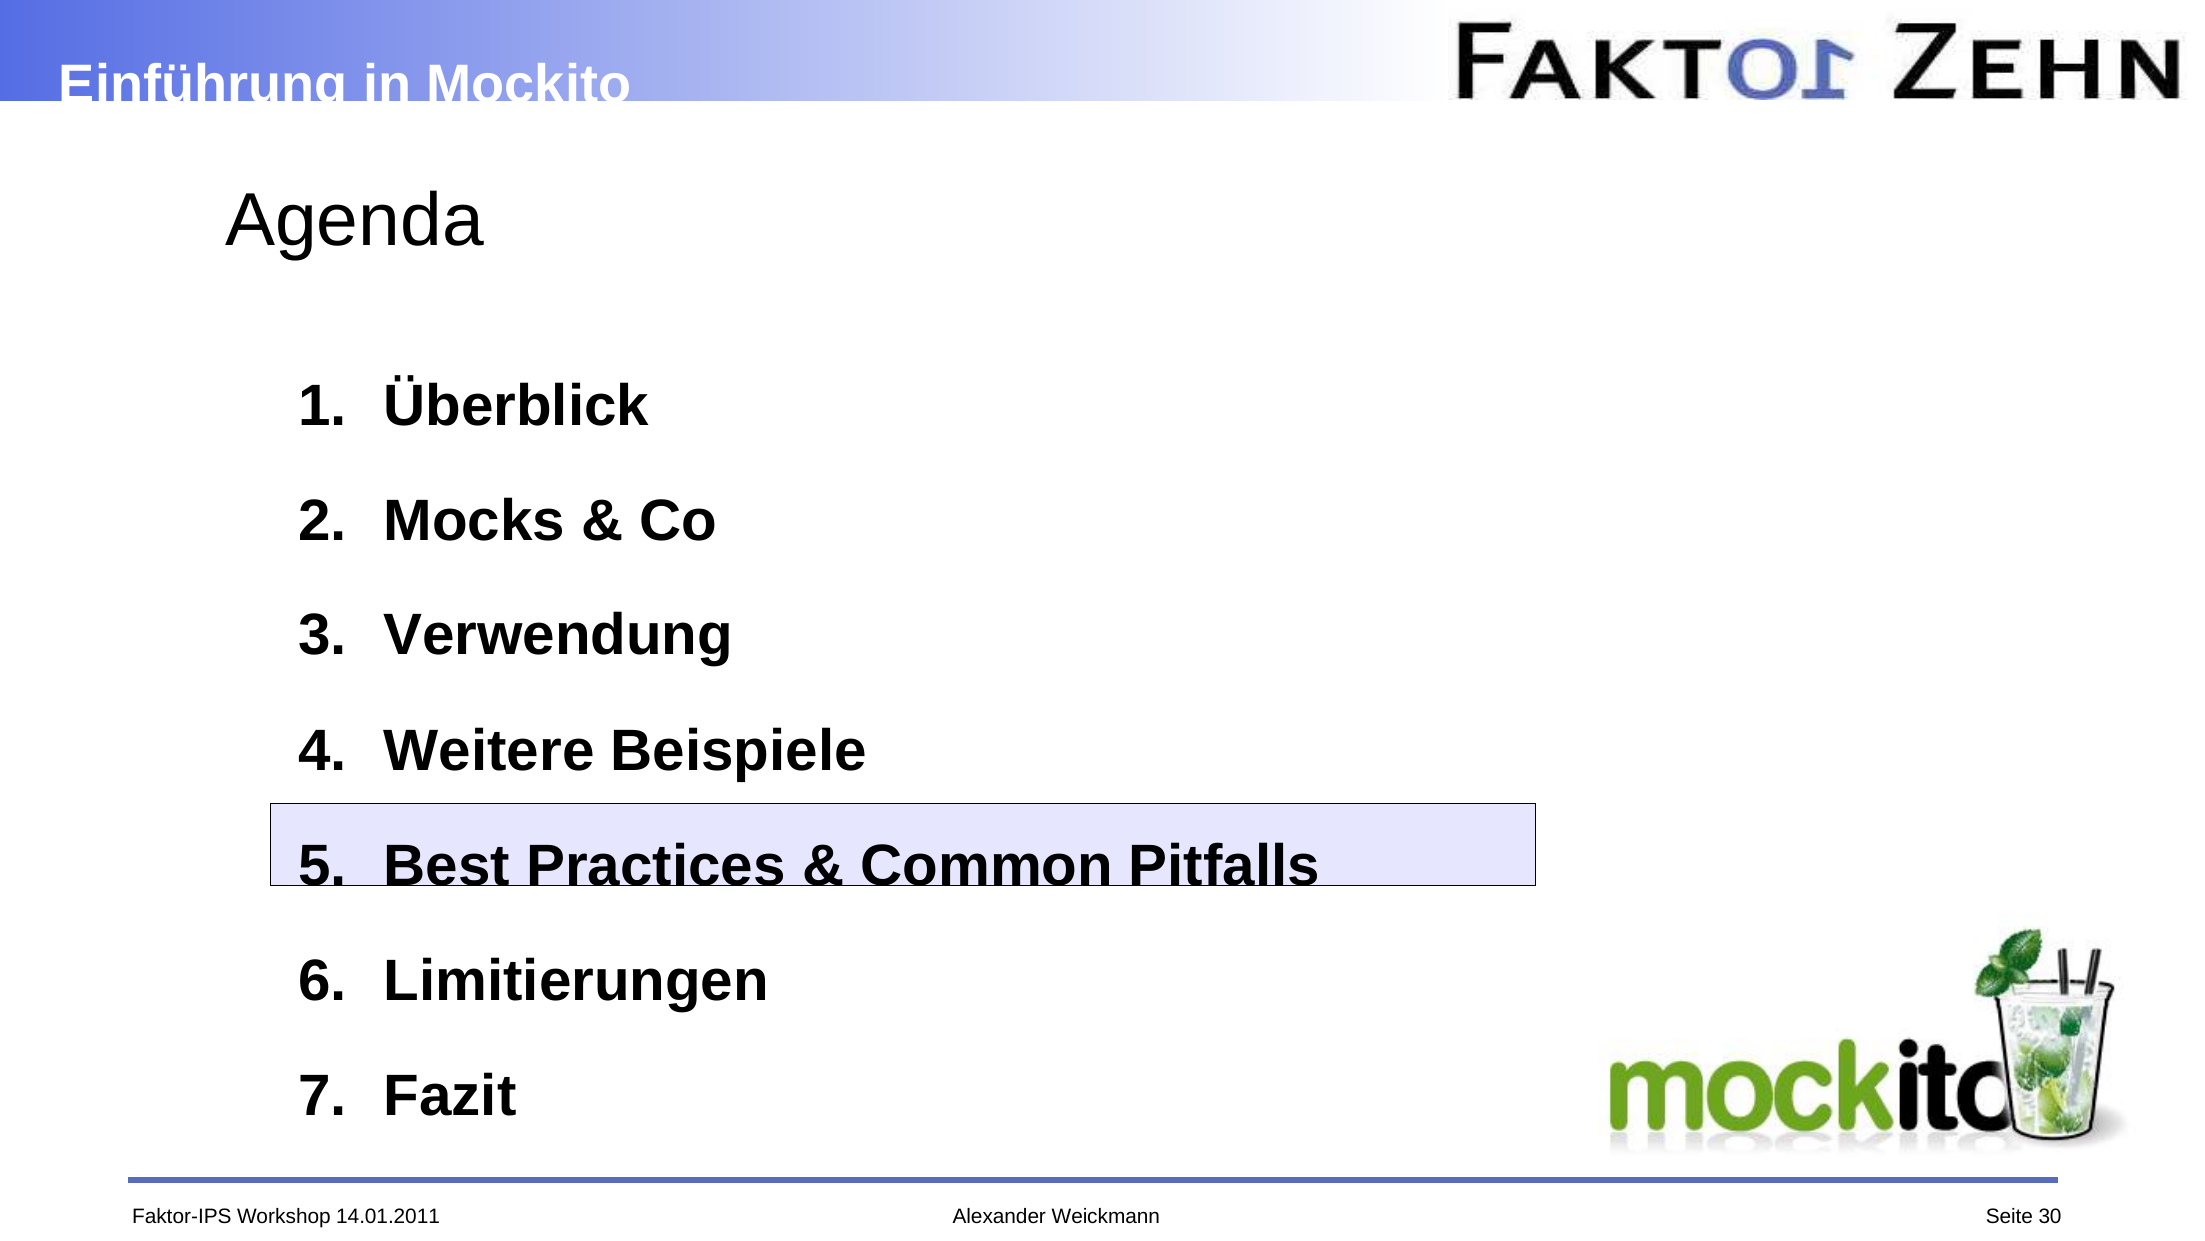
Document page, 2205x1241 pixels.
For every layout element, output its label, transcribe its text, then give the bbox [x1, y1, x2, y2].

picture [1448, 7, 2191, 100]
title Agenda [225, 142, 1981, 296]
text_box [270, 803, 280, 886]
picture [1598, 914, 2141, 1167]
list Überblick Mocks & Co Verwendung Weitere Beispiele Best Practices & Common Pitfalls Limitierungen Fazit [280, 339, 2036, 1111]
